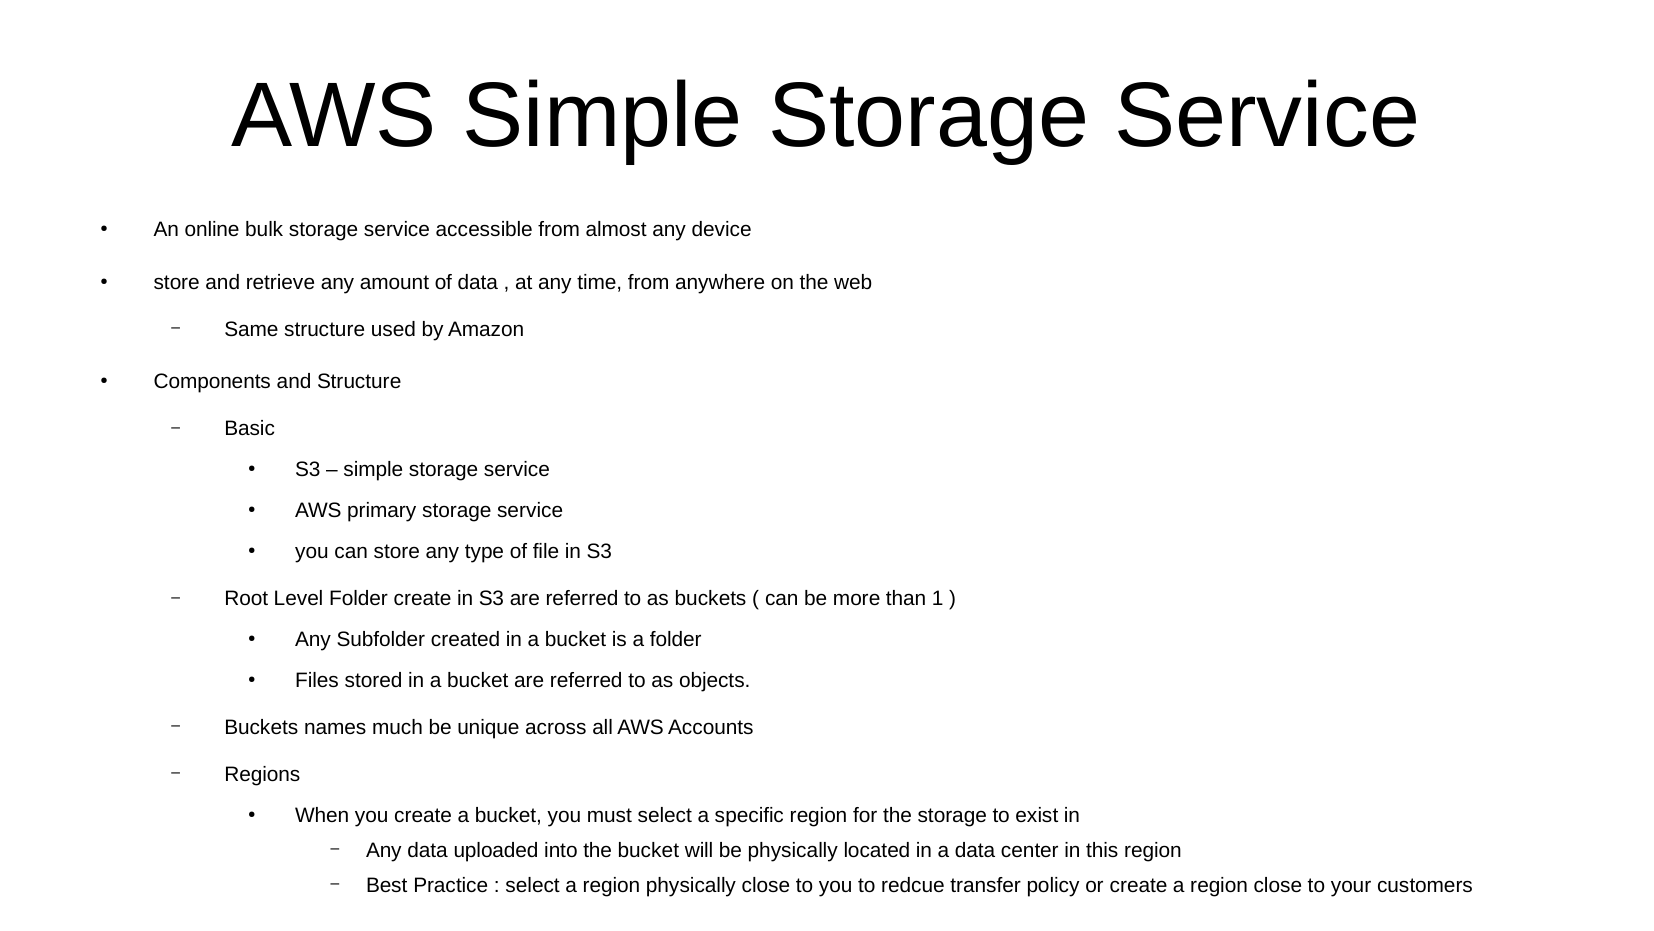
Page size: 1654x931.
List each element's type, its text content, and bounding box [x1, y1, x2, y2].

list An online bulk storage service accessible from almost any device store and retrieve any amount of data , at any time, from anywhere on the web Same structure used by Amazon Components and Structure Basic S3 – simple storage service AWS primary storage service you can store any type of file in S3 Root Level Folder create in S3 are referred to as buckets ( can be more than 1 ) Any Subfolder created in a bucket is a folder Files stored in a bucket are referred to as objects. Buckets names much be unique across all AWS Accounts Regions When you create a bucket, you must select a specific region for the storage to exist in Any data uploaded into the bucket will be physically located in a data center in this region Best Practice : select a region physically close to you to redcue transfer policy or create a region close to your customers [82, 217, 1606, 901]
title AWS Simple Storage Service [82, 37, 1571, 193]
